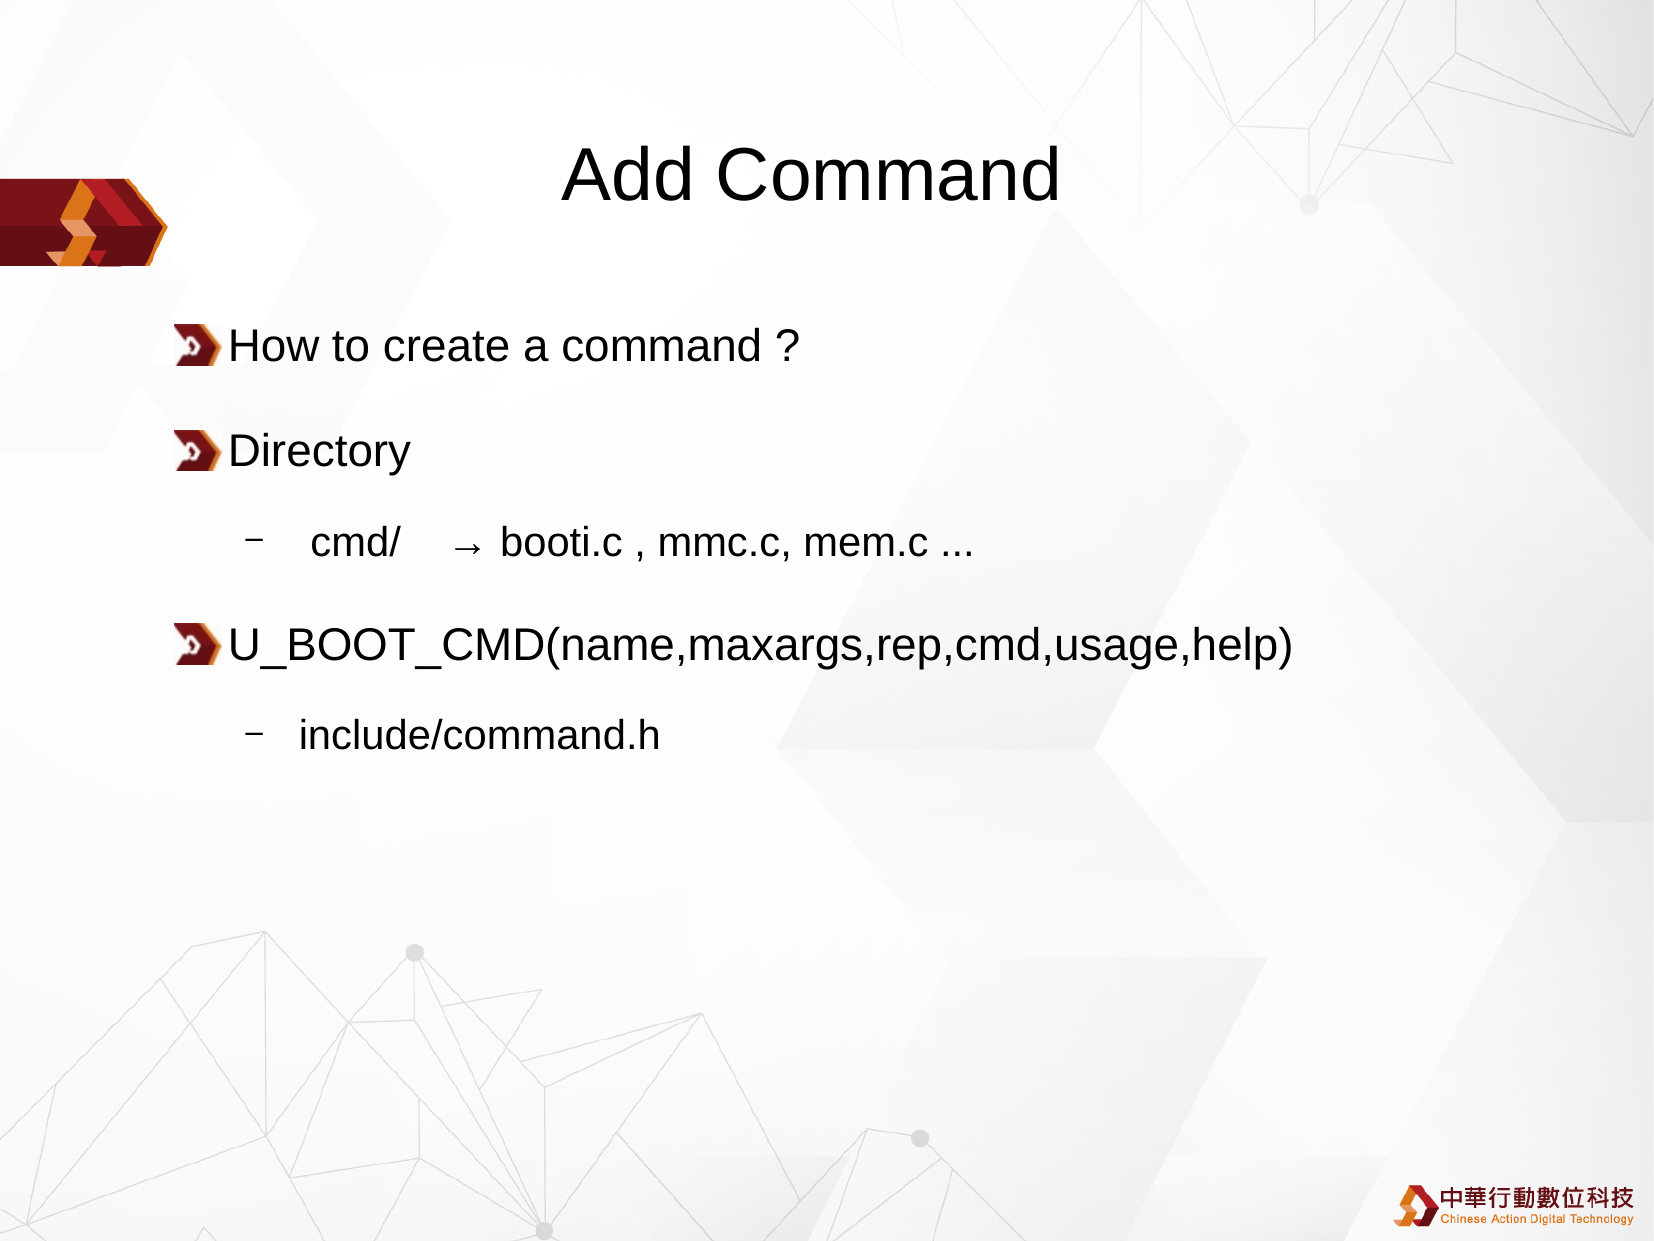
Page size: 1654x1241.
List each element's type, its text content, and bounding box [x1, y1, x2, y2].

title Add Command [118, 90, 1506, 259]
list How to create a command ? Directory cmd/ → booti.c , mmc.c, mem.c ... U_BOOT_CMD(name,maxargs,rep,cmd,usage,help) include/command.h [118, 319, 1571, 1039]
picture [0, 0, 1654, 1241]
